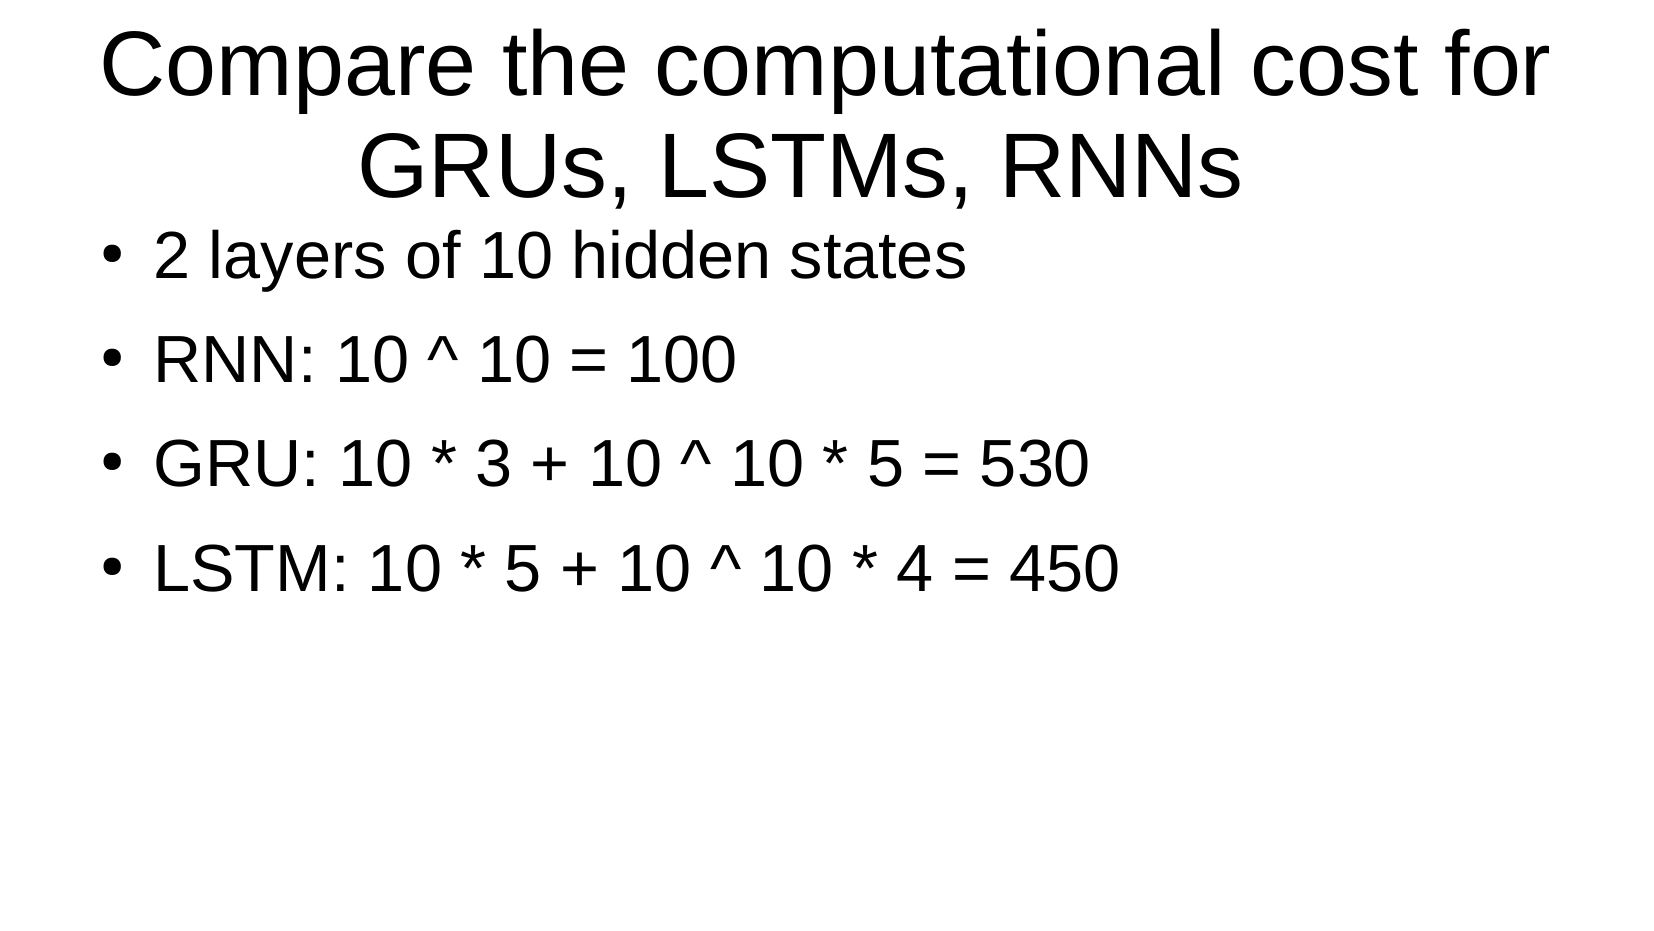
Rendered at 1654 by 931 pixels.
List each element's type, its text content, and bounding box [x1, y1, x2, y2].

list 2 layers of 10 hidden states RNN: 10 ^ 10 = 100 GRU: 10 * 3 + 10 ^ 10 * 5 = 530 LSTM: 10 * 5 + 10 ^ 10 * 4 = 450 [82, 217, 1571, 758]
title Compare the computational cost for GRUs, LSTMs, RNNs [82, 12, 1571, 217]
